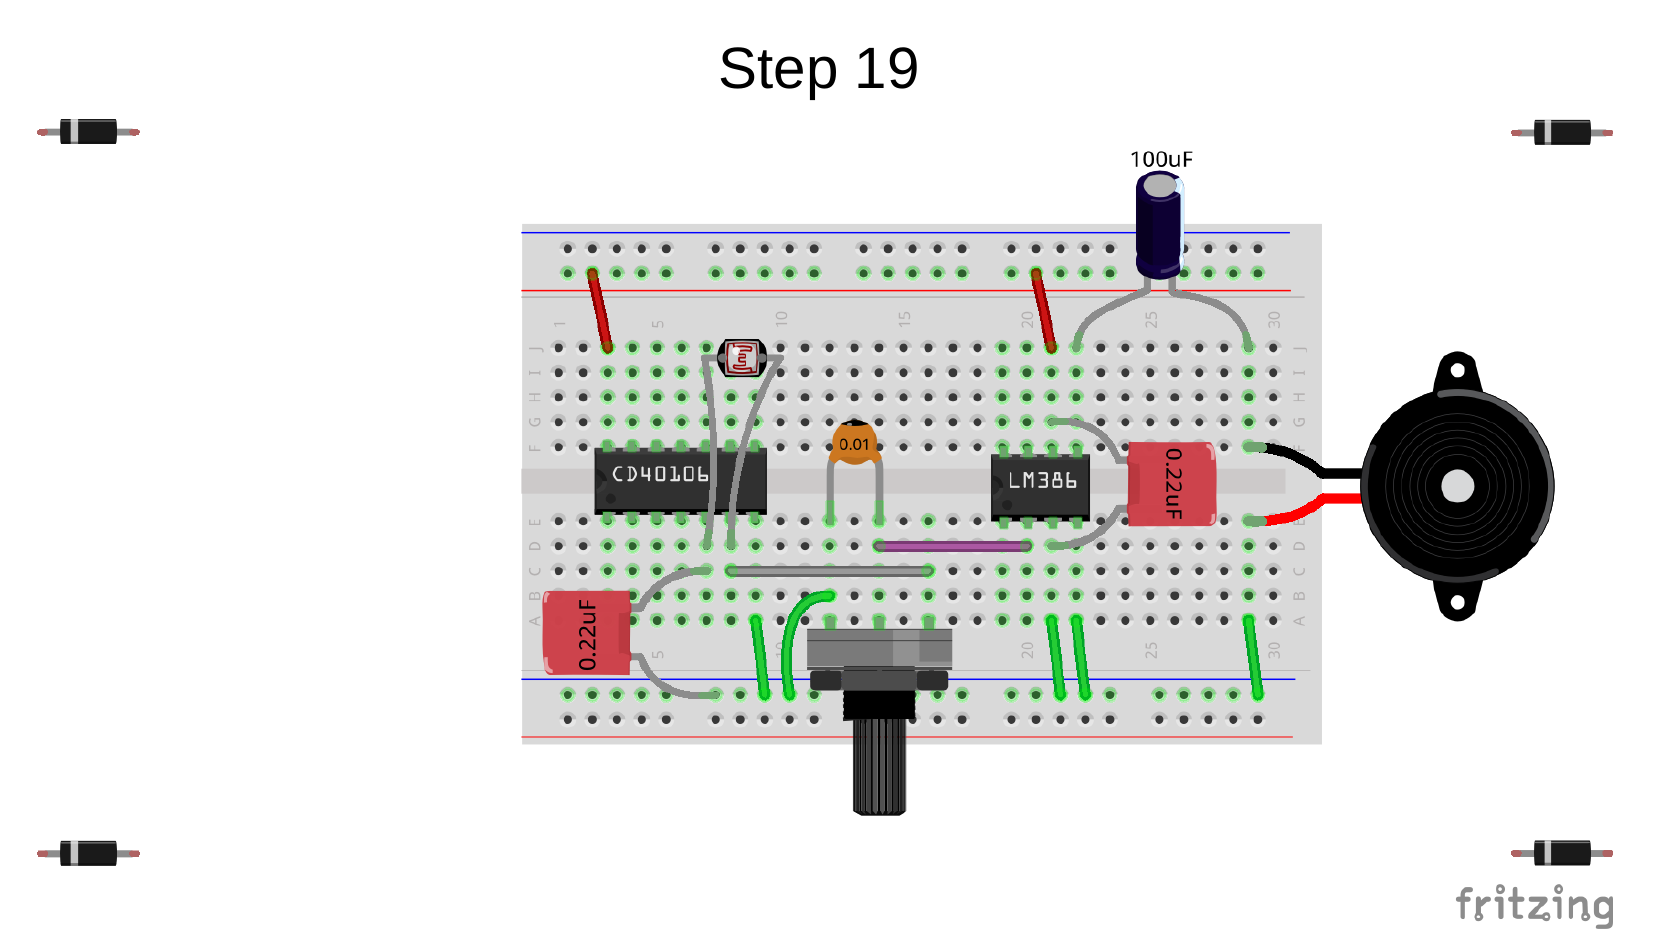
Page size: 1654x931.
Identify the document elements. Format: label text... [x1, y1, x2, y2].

picture [37, 119, 1613, 929]
title Step 19 [79, 31, 1561, 104]
